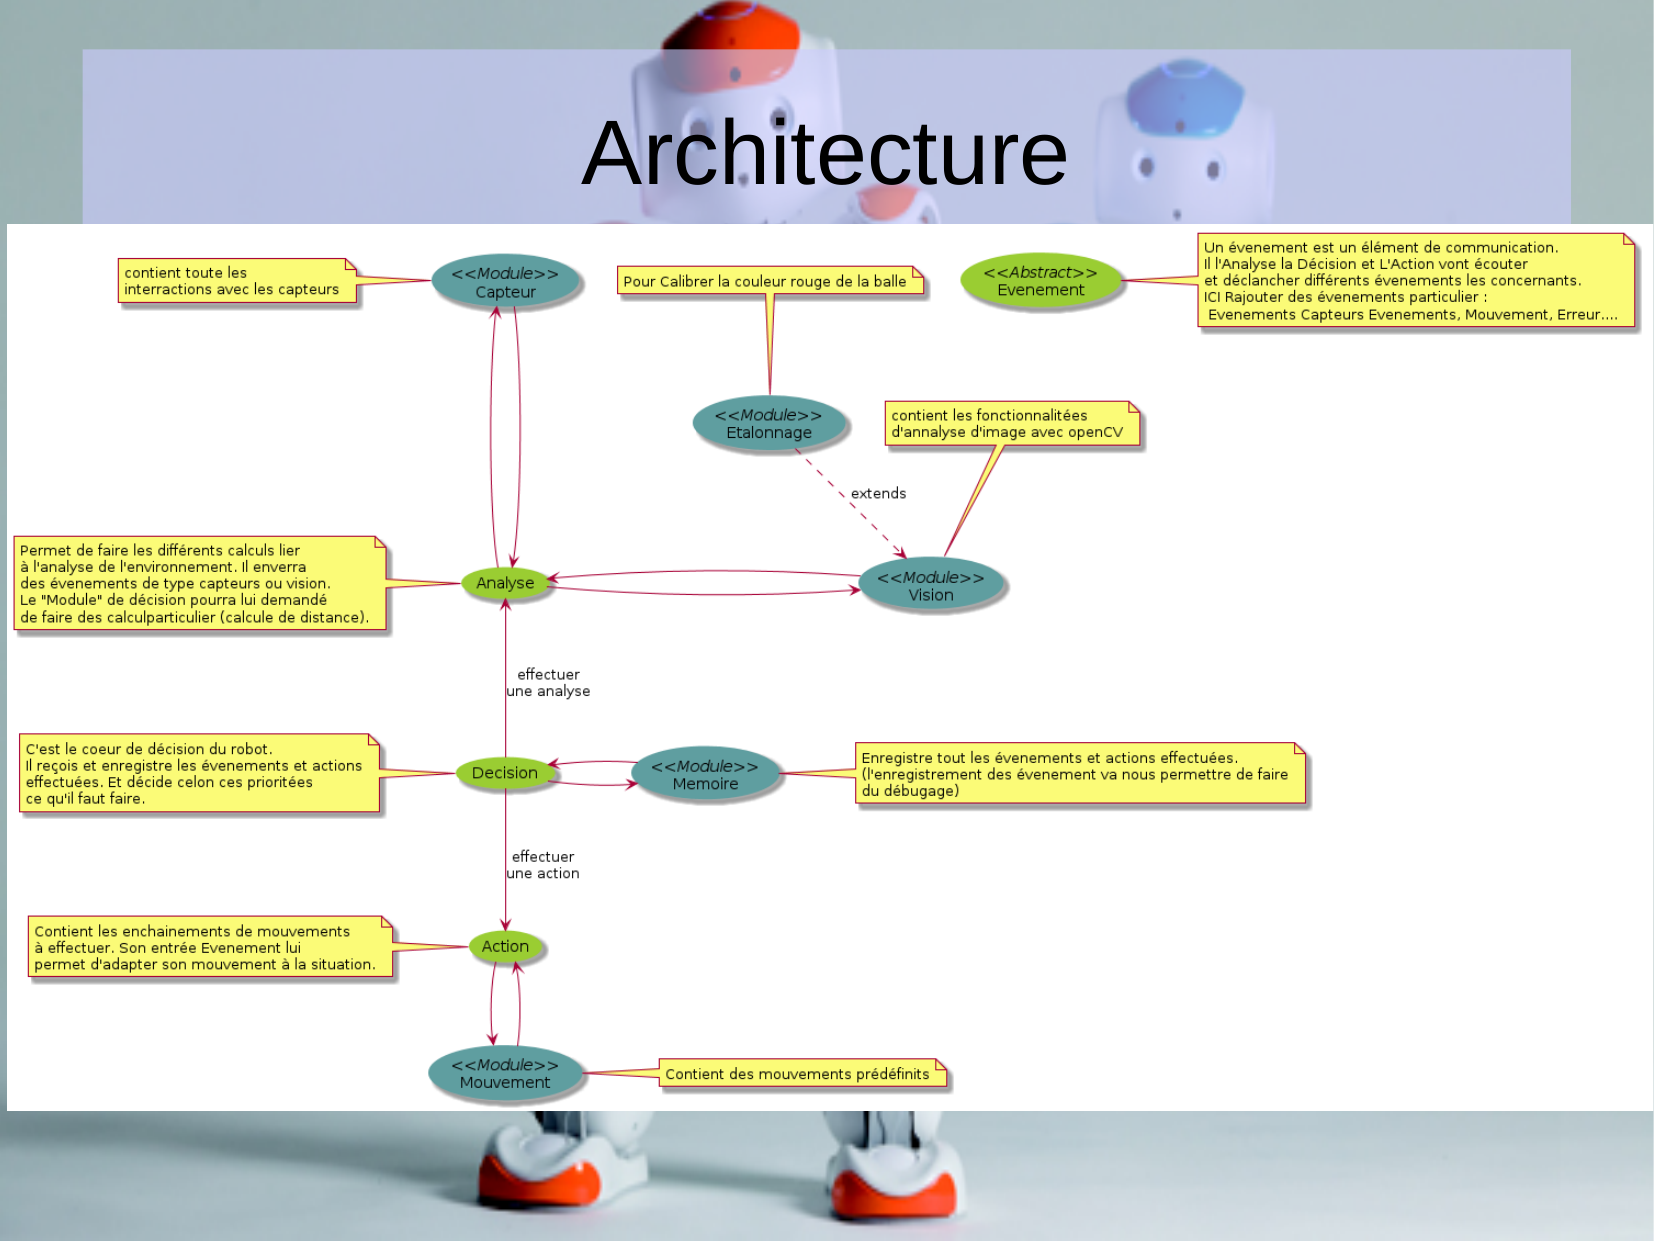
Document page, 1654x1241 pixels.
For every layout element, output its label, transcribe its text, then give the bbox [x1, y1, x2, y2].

picture [0, 0, 1654, 1241]
title Architecture [82, 49, 1571, 224]
